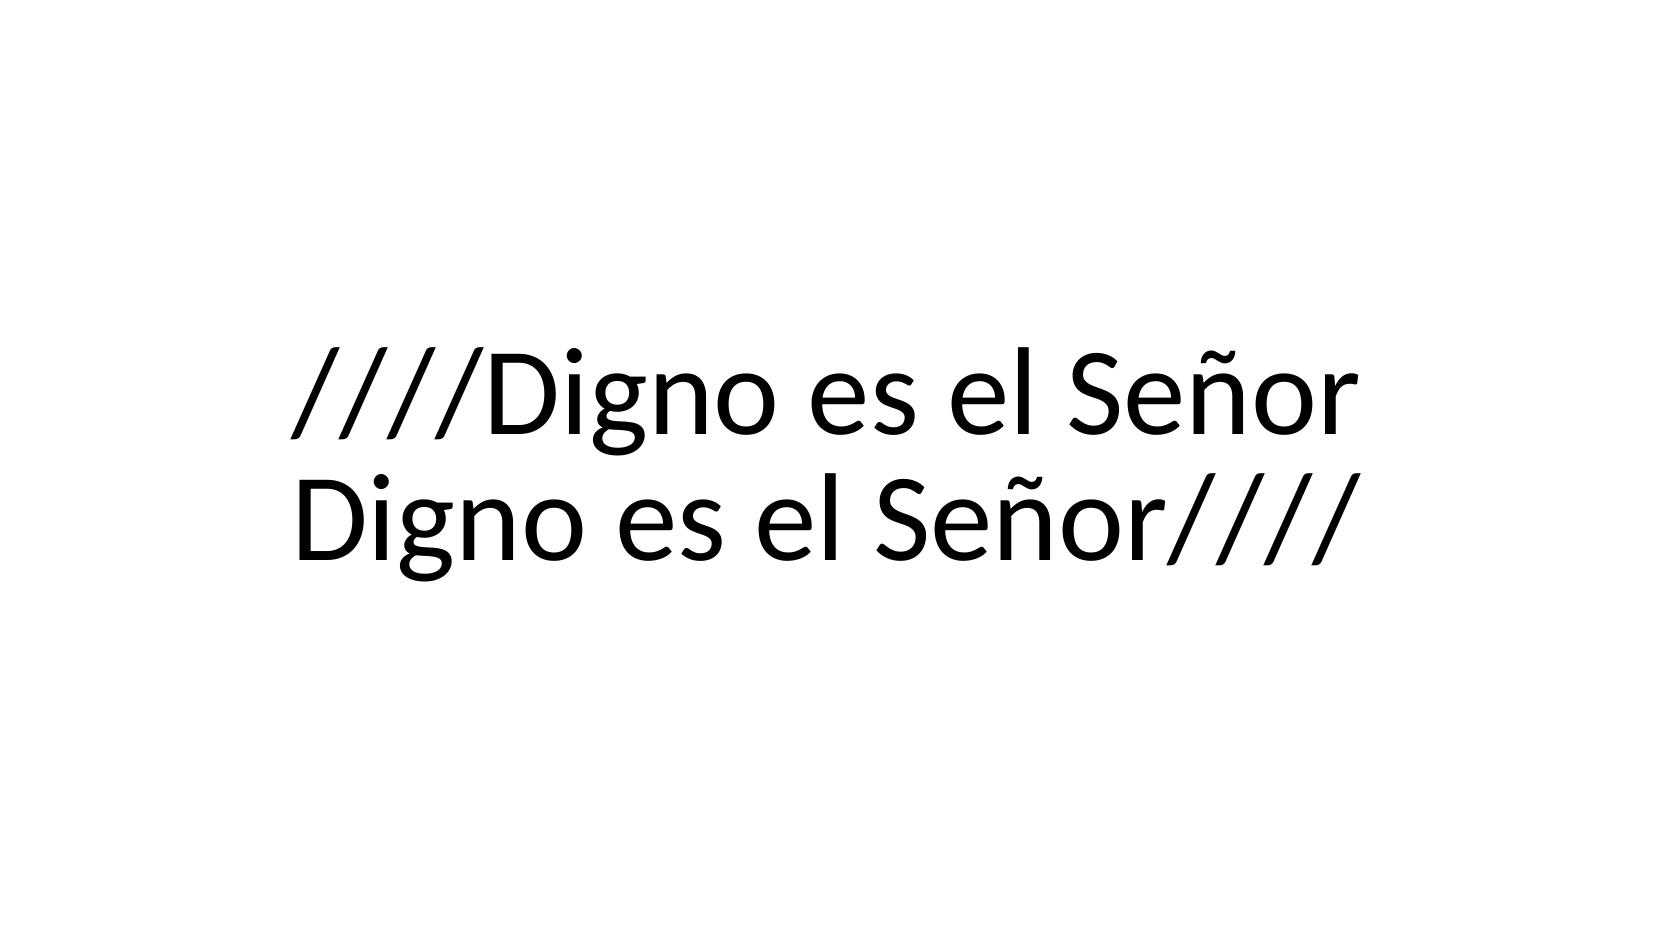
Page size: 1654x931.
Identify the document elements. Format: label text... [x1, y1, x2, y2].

title ////Digno es el Señor Digno es el Señor//// [0, 0, 1654, 931]
